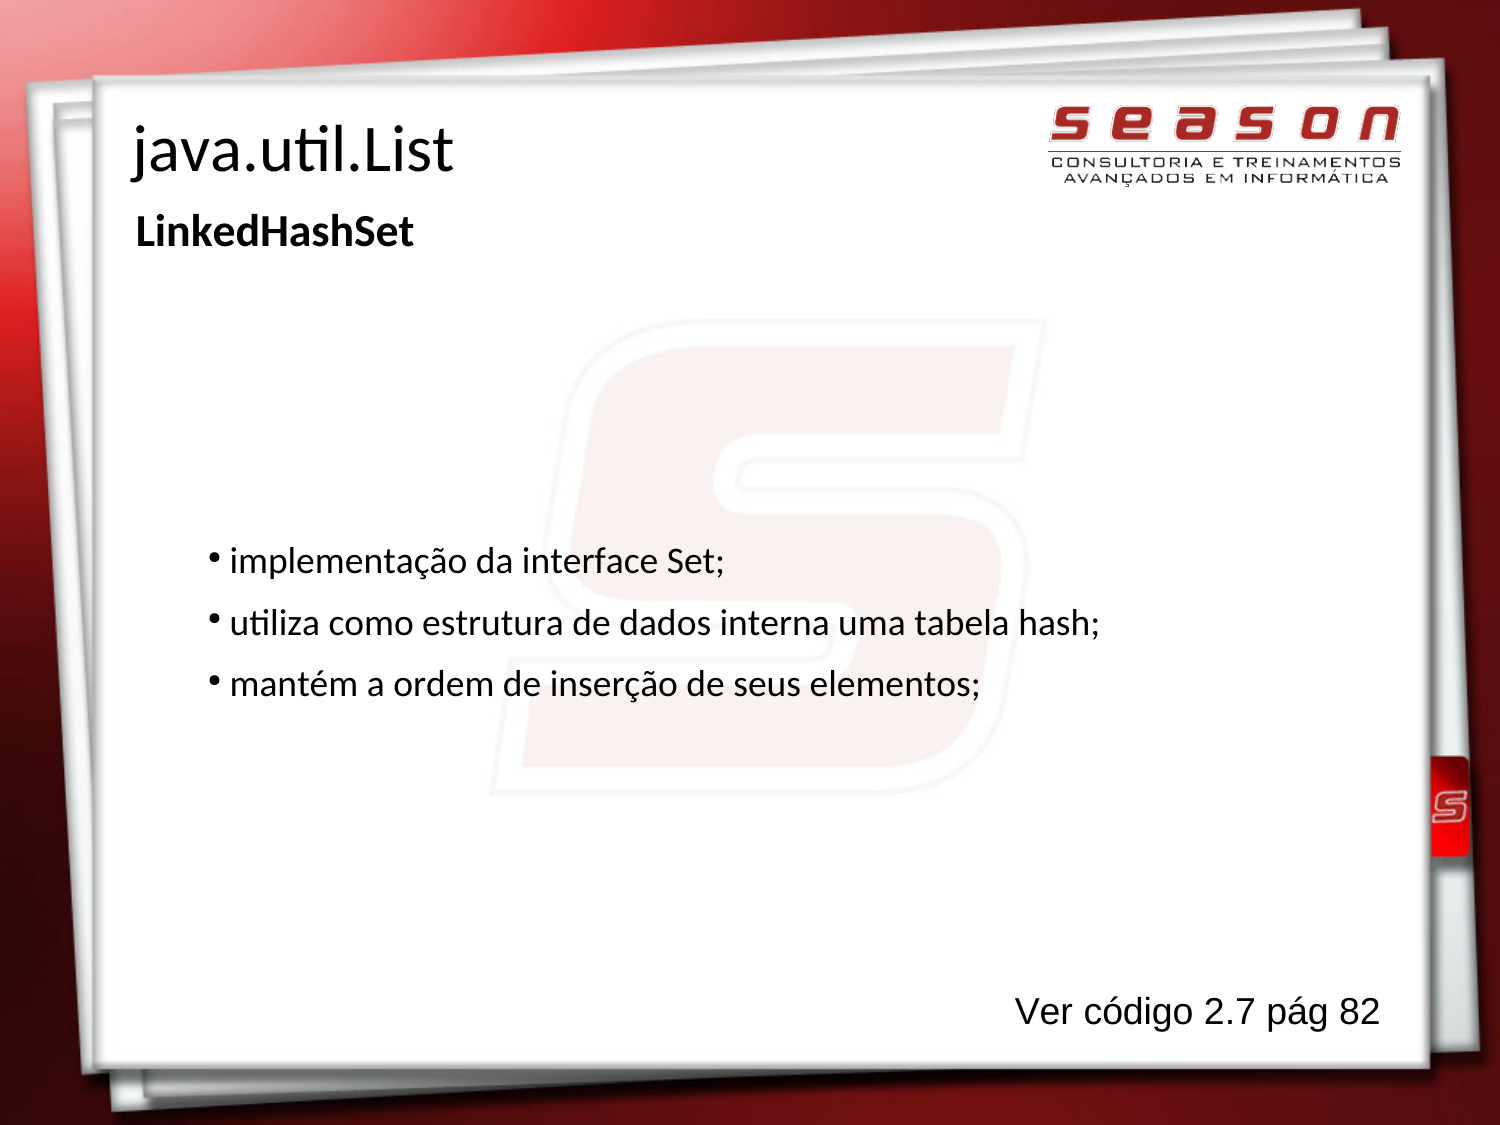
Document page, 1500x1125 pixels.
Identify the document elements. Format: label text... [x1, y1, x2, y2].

title java.util.List [118, 33, 1394, 257]
text_box implementação da interface Set; utiliza como estrutura de dados interna uma tabela hash; mantém a ordem de inserção de seus elementos; [207, 318, 1328, 922]
text_box LinkedHashSet [135, 200, 1246, 256]
text_box Ver código 2.7 pág 82 [708, 979, 1396, 1040]
picture [0, 0, 1500, 1125]
